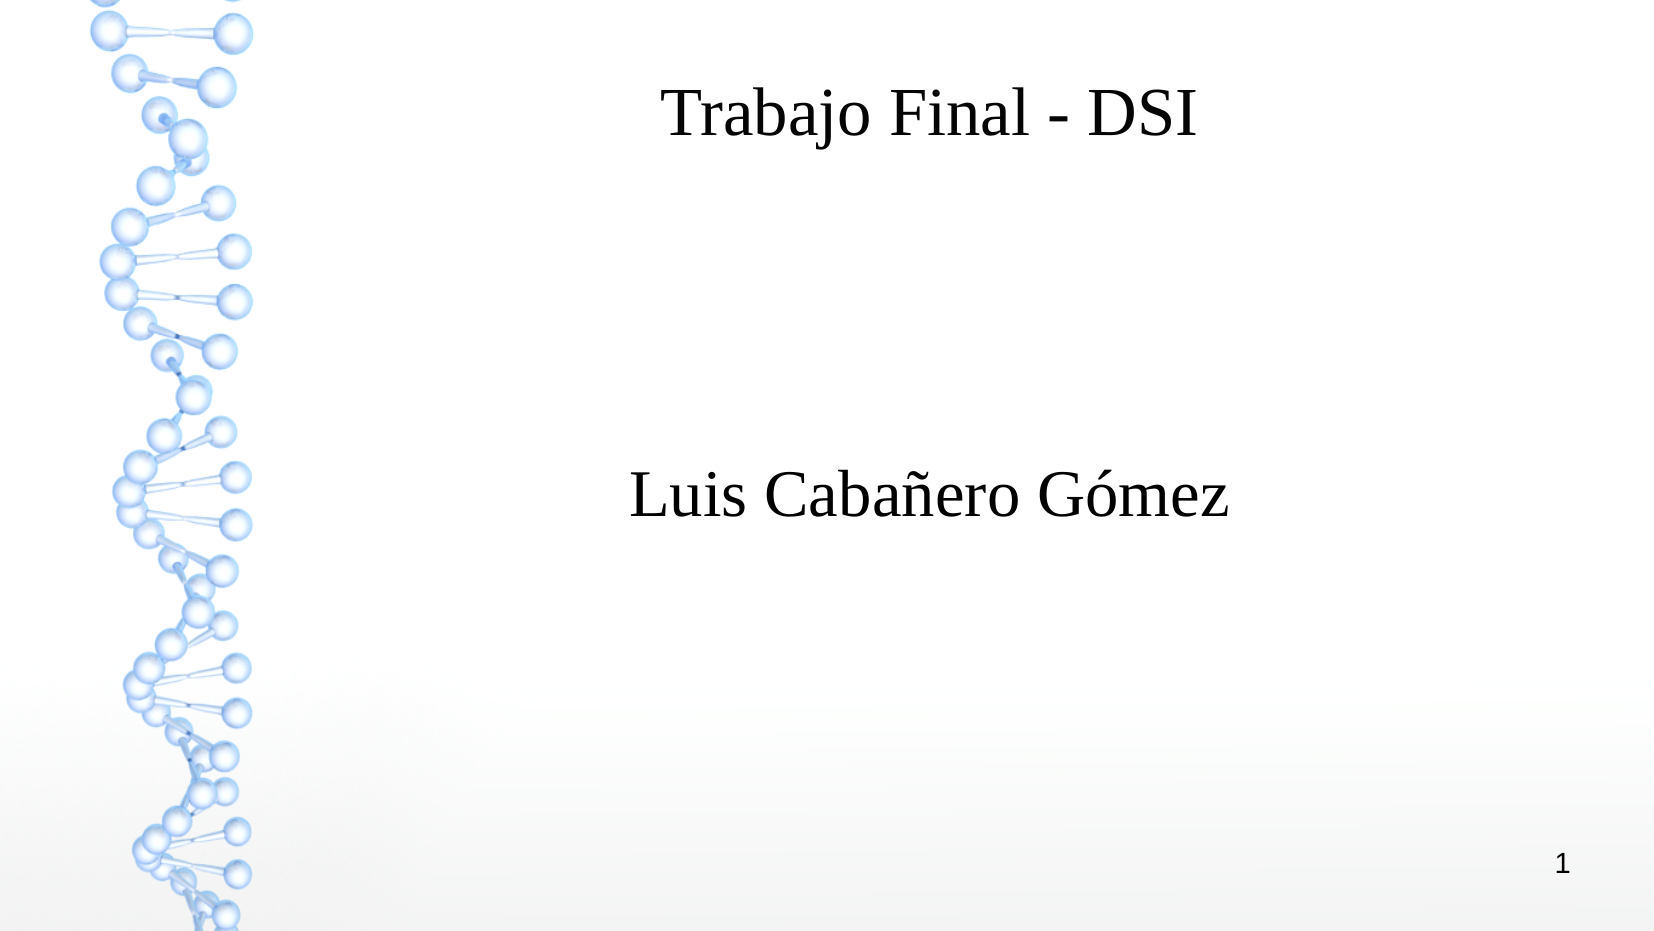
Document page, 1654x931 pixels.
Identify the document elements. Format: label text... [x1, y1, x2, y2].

subtitle Luis Cabañero Gómez [265, 224, 1595, 764]
title Trabajo Final - DSI [265, 35, 1595, 189]
picture [0, 0, 1654, 931]
